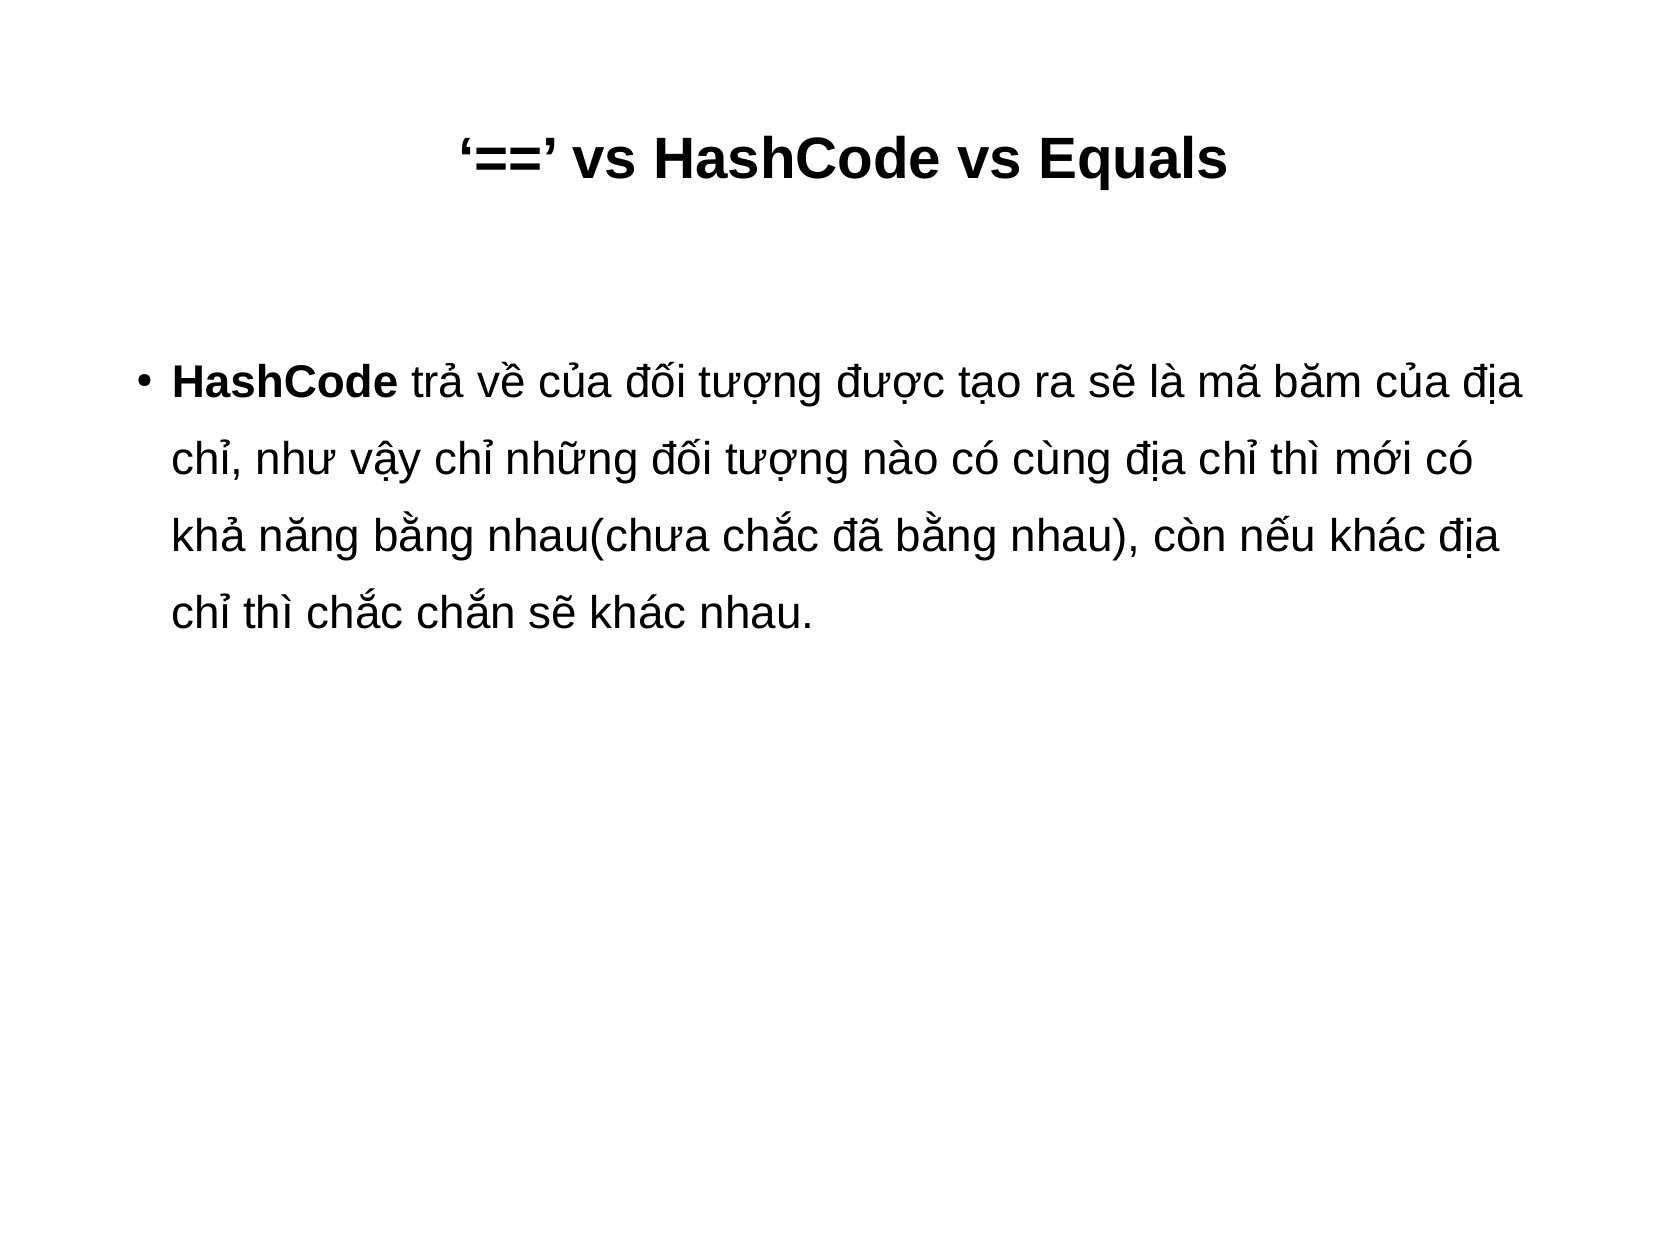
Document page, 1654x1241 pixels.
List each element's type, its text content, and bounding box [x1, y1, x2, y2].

title ‘==’ vs HashCode vs Equals [82, 49, 1571, 257]
text_box HashCode trả về của đối tượng được tạo ra sẽ là mã băm của địa chỉ, như vậy chỉ những đối tượng nào có cùng địa chỉ thì mới có khả năng bằng nhau(chưa chắc đã bằng nhau), còn nếu khác địa chỉ thì chắc chắn sẽ khác nhau. [121, 322, 1576, 1141]
